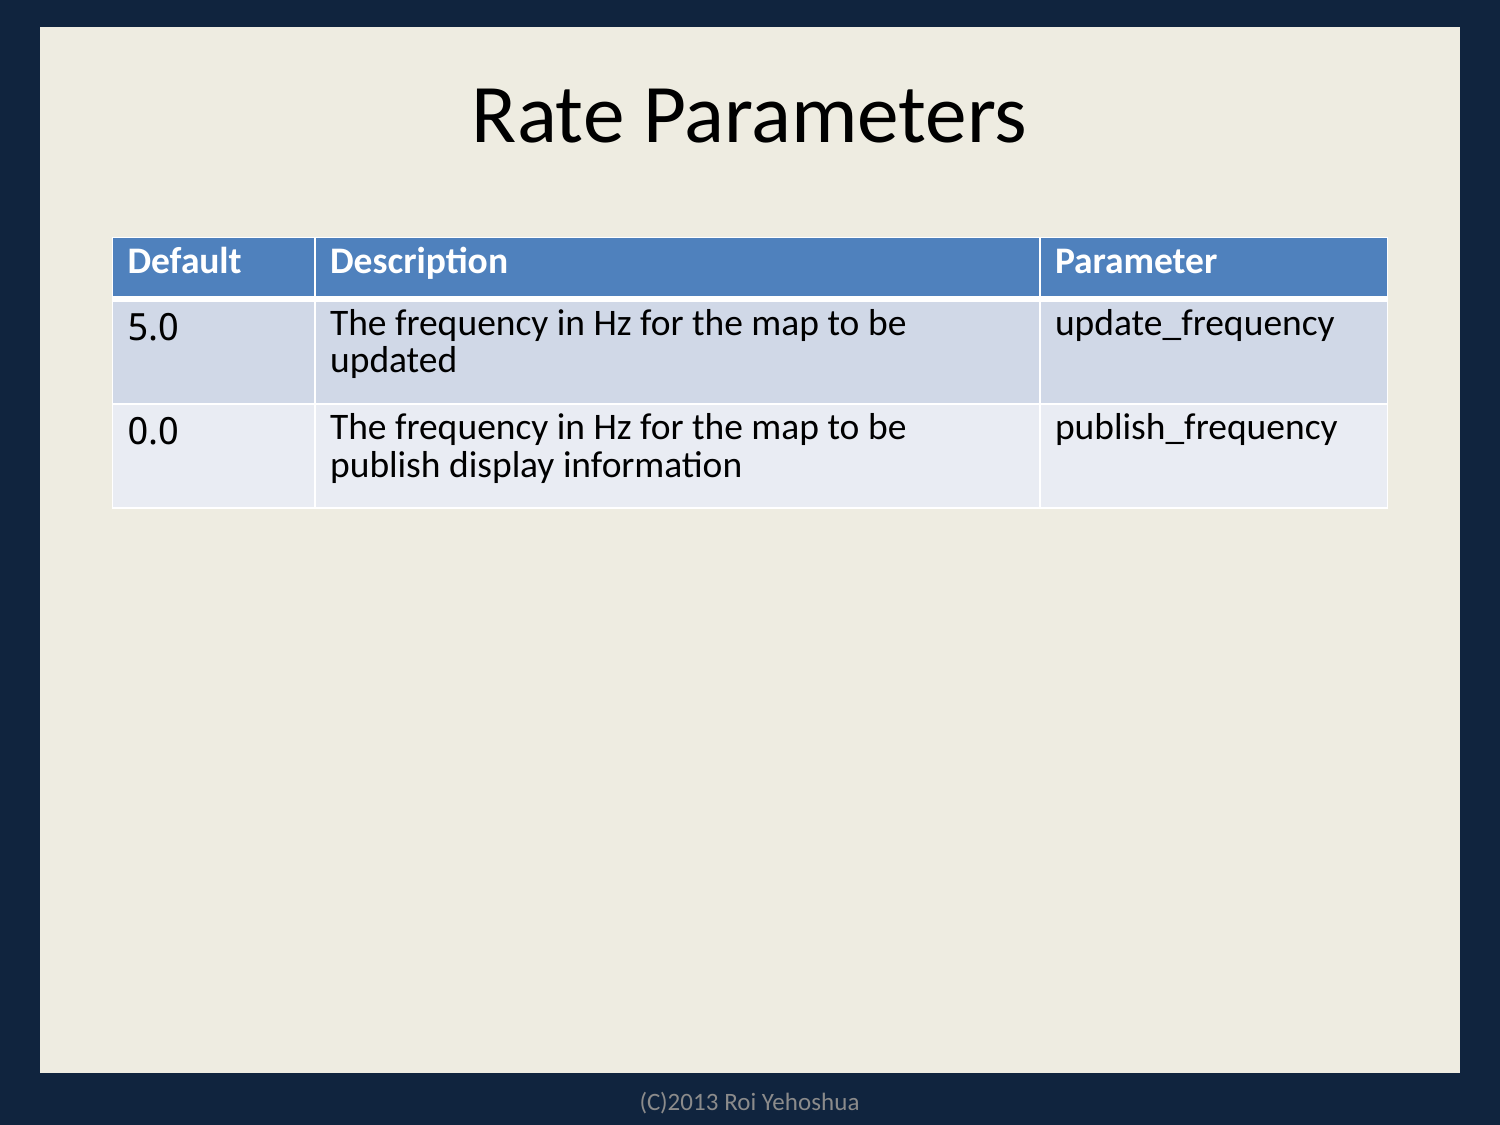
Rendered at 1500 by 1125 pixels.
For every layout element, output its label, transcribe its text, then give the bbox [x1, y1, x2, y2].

table_cell The frequency in Hz for the map to be updated [316, 302, 1039, 403]
table_cell publish_frequency [1041, 405, 1387, 507]
table_cell update_frequency [1041, 302, 1387, 403]
table_header Parameter [1041, 238, 1387, 296]
title Rate Parameters [37, 31, 1463, 188]
table_header Default [113, 238, 314, 296]
table_cell The frequency in Hz for the map to be publish display information [316, 405, 1039, 507]
table_cell 0.0 [113, 405, 314, 507]
footer (C)2013 Roi Yehoshua [512, 1074, 988, 1125]
table_cell 5.0 [113, 302, 314, 403]
table_header Description [316, 238, 1039, 296]
